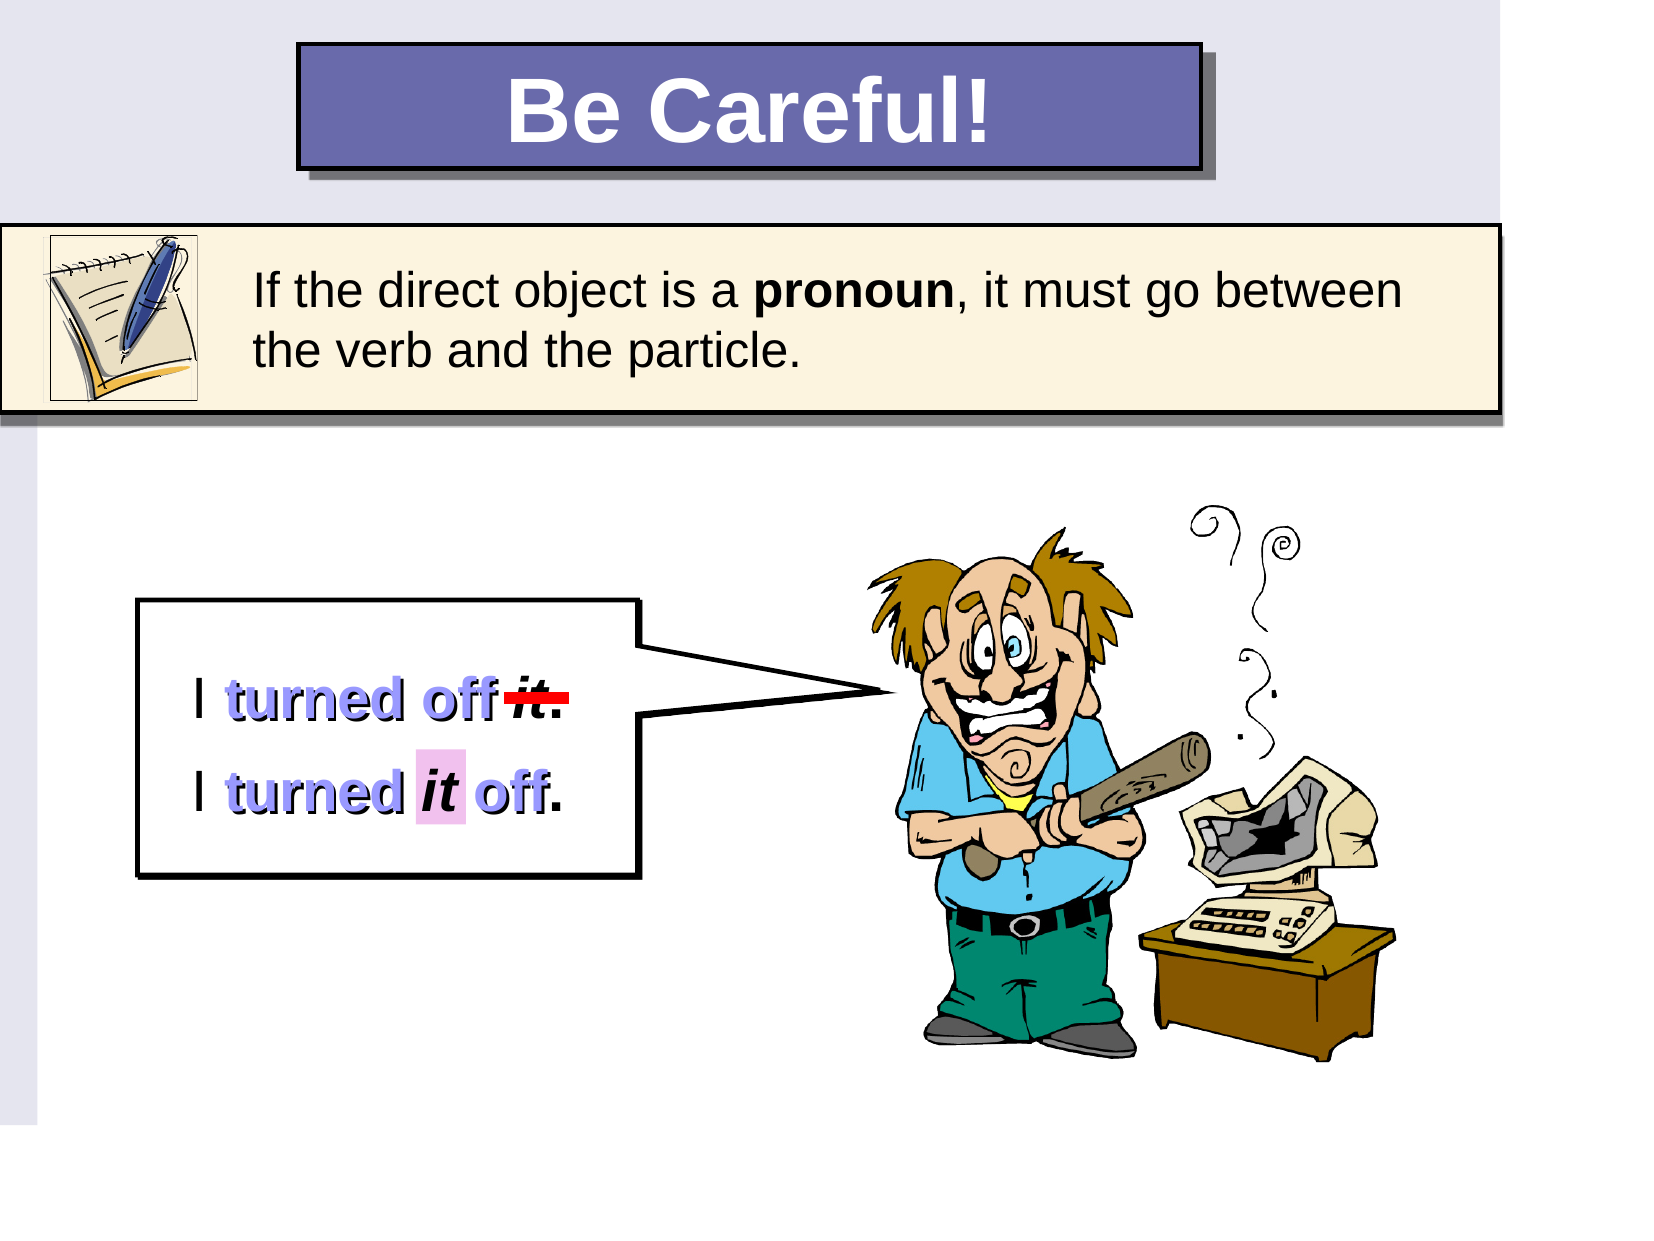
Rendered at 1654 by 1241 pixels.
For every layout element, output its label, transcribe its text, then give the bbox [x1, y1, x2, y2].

title Be Careful! [298, 43, 1202, 169]
text_box [137, 599, 673, 876]
text_box [690, 655, 880, 709]
text_box I turned it off. [177, 745, 653, 831]
picture [865, 487, 1407, 1063]
text_box If the direct object is a pronoun, it must go between the verb and the particle. [237, 249, 1450, 386]
text_box I turned off it. [177, 652, 690, 738]
